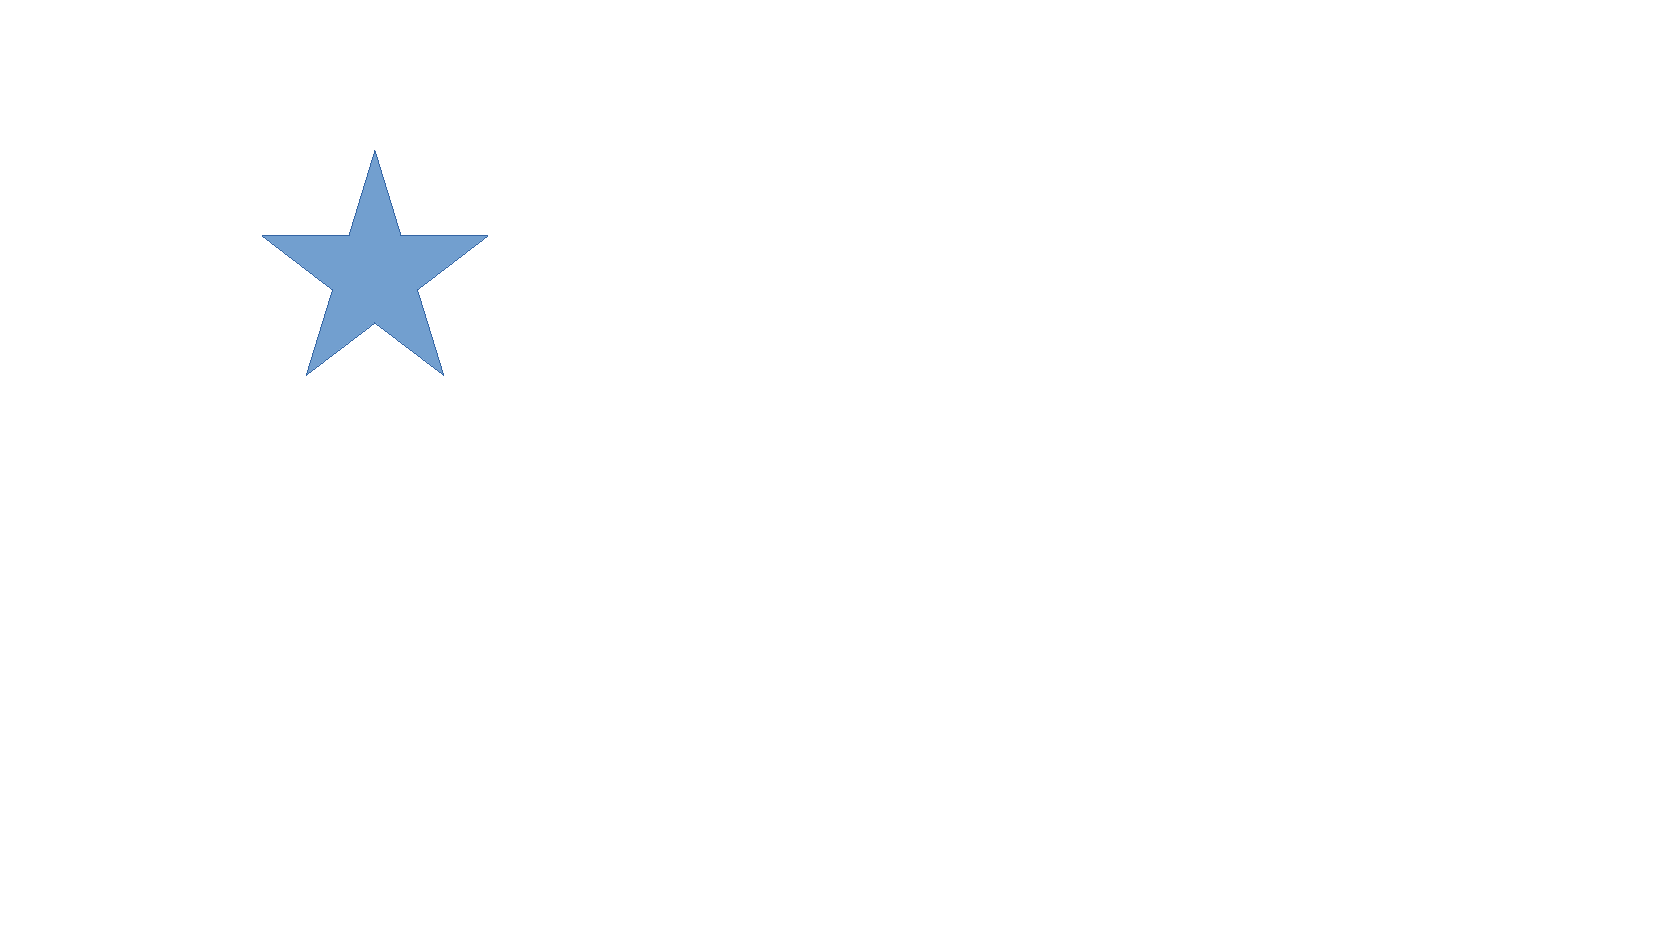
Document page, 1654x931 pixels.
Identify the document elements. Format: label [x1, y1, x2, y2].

text_box [262, 150, 488, 376]
